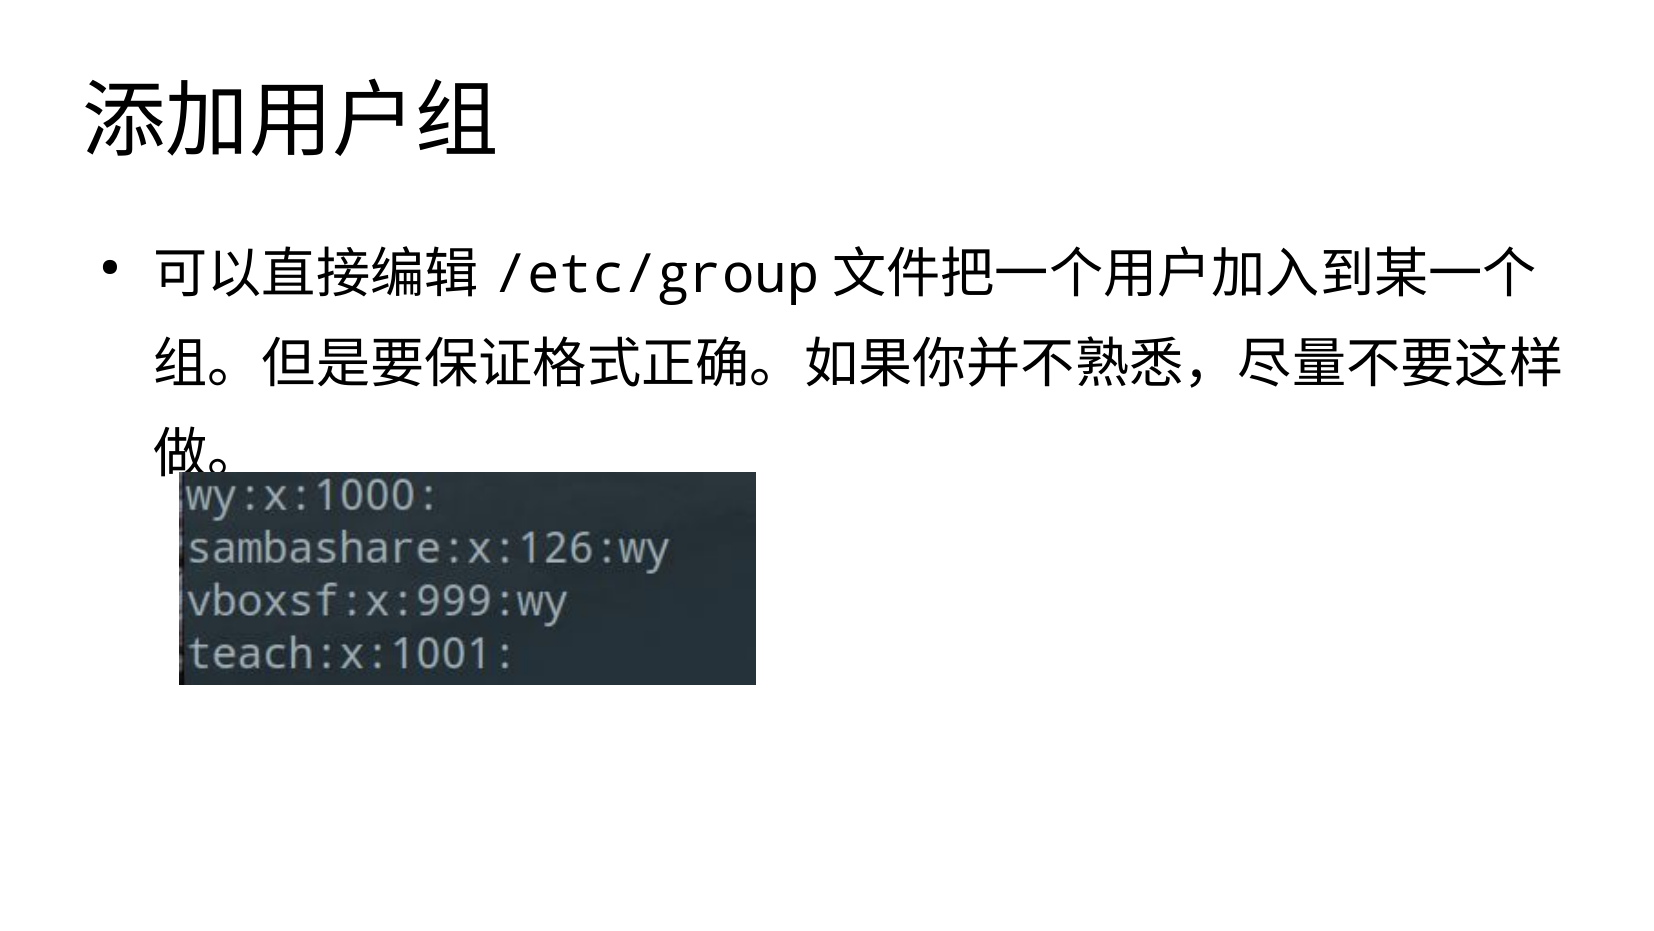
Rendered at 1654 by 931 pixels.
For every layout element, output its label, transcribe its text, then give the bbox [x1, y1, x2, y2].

title 添加用户组 [82, 37, 1571, 189]
list 可以直接编辑/etc/group文件把一个用户加入到某一个组。但是要保证格式正确。如果你并不熟悉，尽量不要这样做。 [82, 217, 1571, 758]
picture [179, 472, 756, 686]
